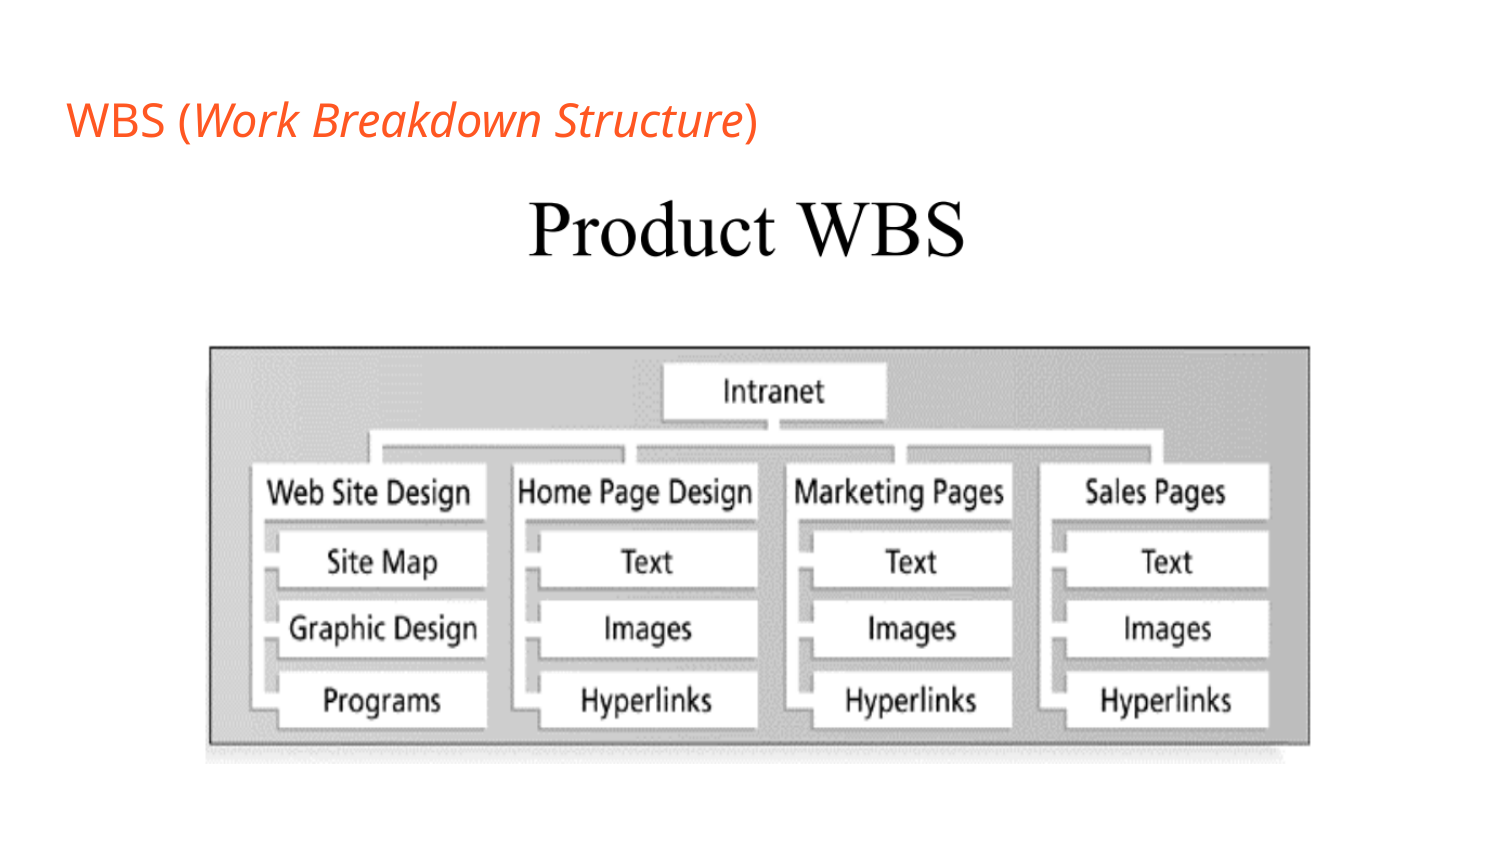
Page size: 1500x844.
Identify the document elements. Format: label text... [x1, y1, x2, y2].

title WBS (Work Breakdown Structure) [51, 72, 1449, 167]
picture [172, 150, 1328, 778]
